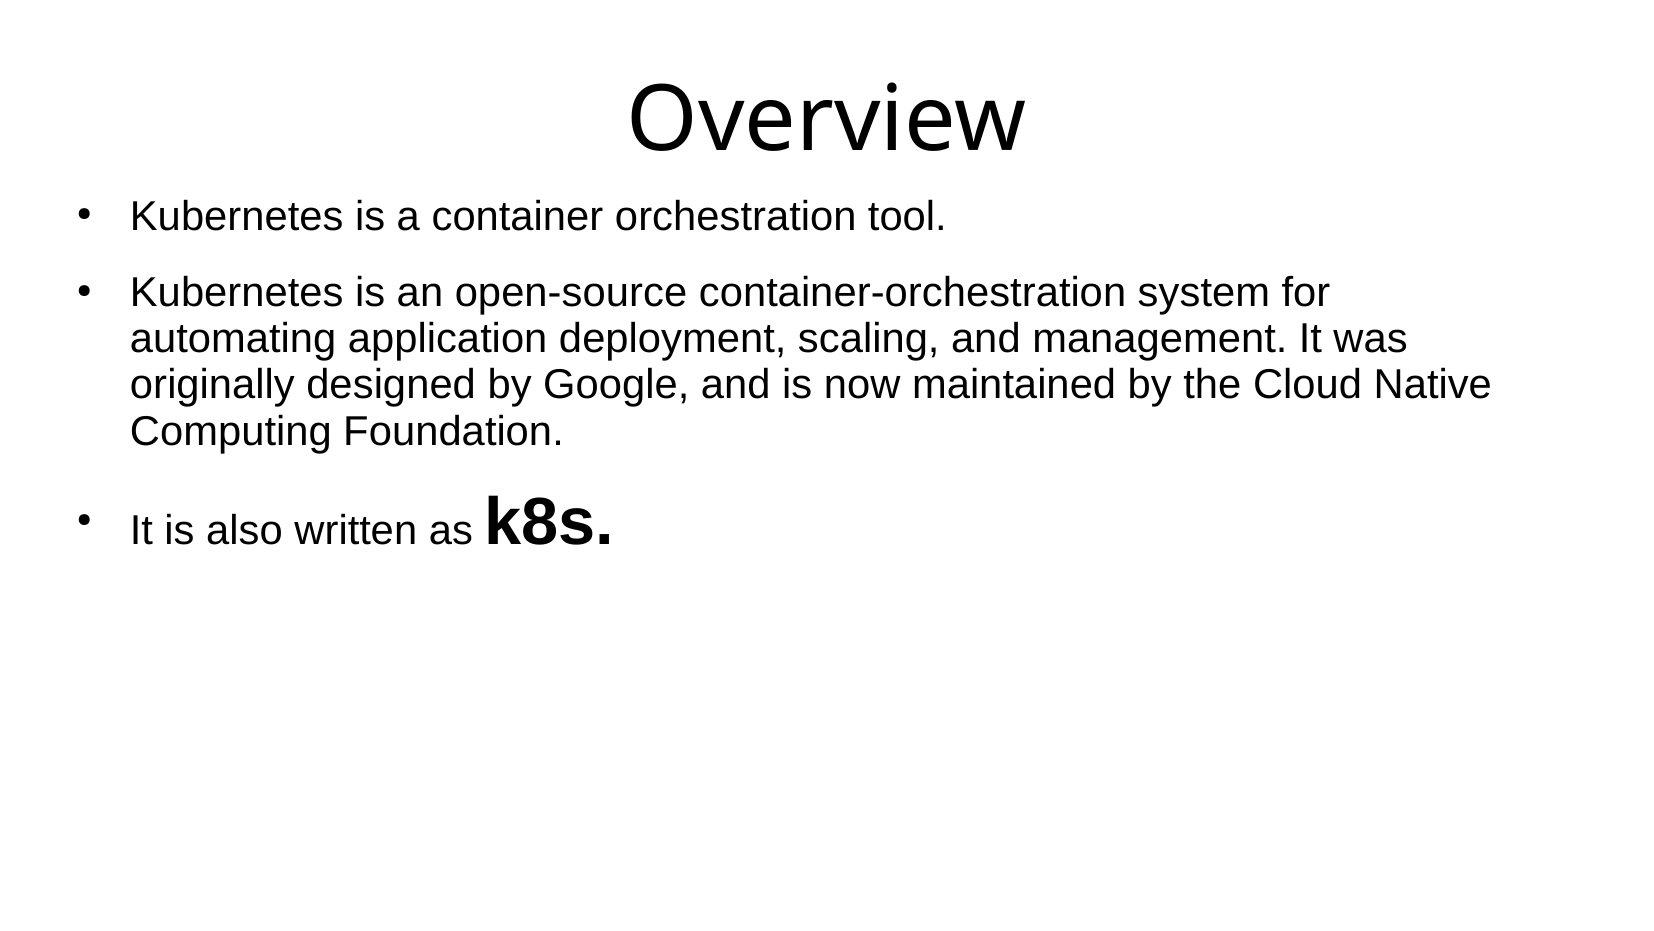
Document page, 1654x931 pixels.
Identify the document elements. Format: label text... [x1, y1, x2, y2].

title Overview [82, 37, 1571, 193]
list Kubernetes is a container orchestration tool. Kubernetes is an open-source container-orchestration system for automating application deployment, scaling, and management. It was originally designed by Google, and is now maintained by the Cloud Native Computing Foundation. It is also written as k8s. [59, 192, 1524, 567]
